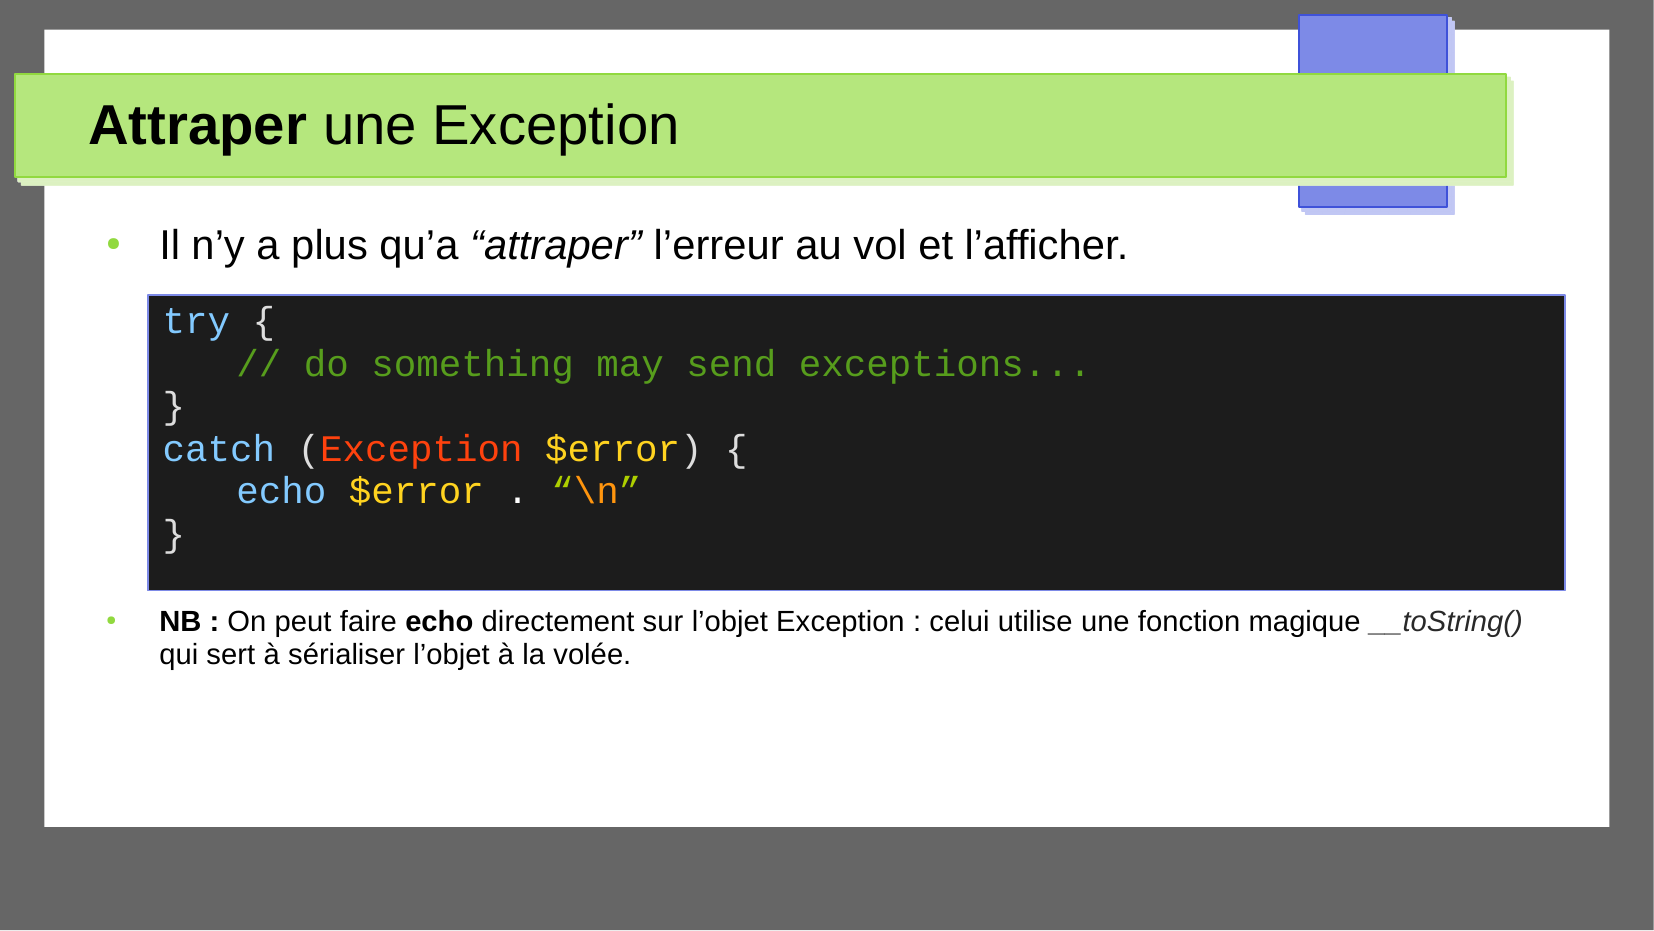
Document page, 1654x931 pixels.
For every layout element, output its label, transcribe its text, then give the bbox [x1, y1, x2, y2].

title Attraper une Exception [88, 73, 1506, 178]
list Il n’y a plus qu’a “attraper” l’erreur au vol et l’afficher. [88, 221, 1565, 296]
list NB : On peut faire echo directement sur l’objet Exception : celui utilise une fonction magique __toString() qui sert à sérialiser l’objet à la volée. [88, 605, 1565, 739]
text_box try { // do something may send exceptions... } catch (Exception $error) { echo $error . “\n” } [147, 295, 1565, 591]
